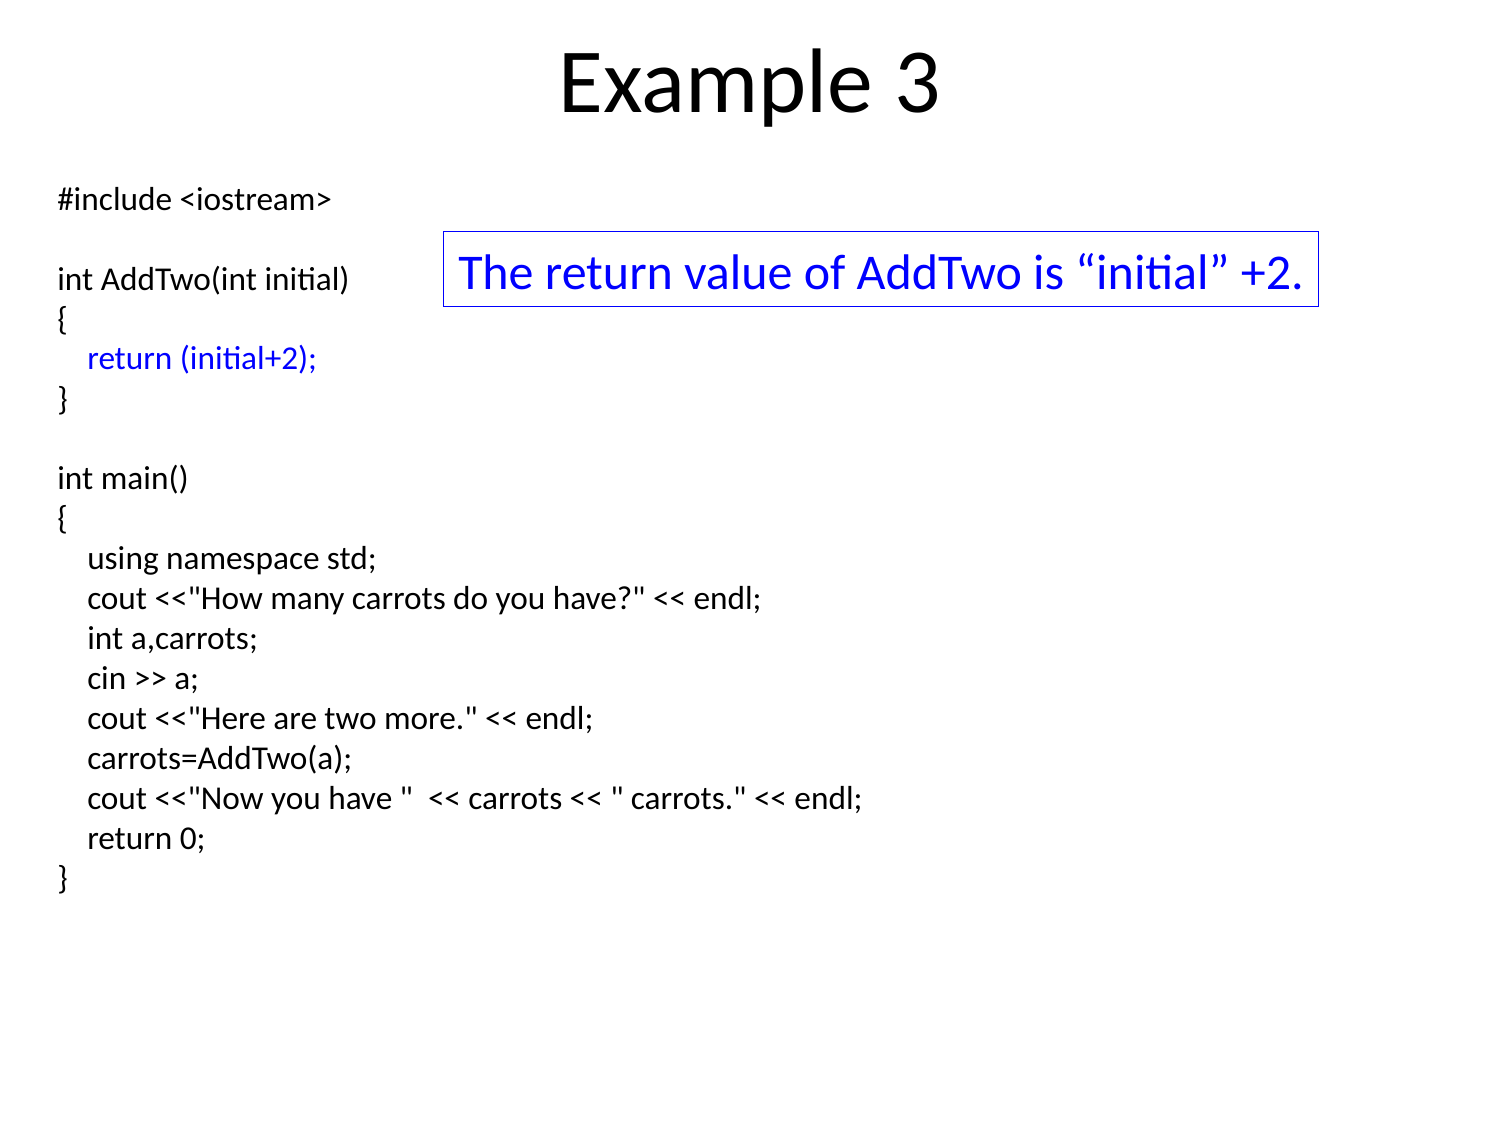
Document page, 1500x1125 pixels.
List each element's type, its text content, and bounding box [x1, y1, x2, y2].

text_box The return value of AddTwo is “initial” +2. [443, 231, 1319, 307]
list #include <iostream> int AddTwo(int initial) { return (initial+2); } int main() { using namespace std; cout <<"How many carrots do you have?" << endl; int a,carrots; cin >> a; cout <<"Here are two more." << endl; carrots=AddTwo(a); cout <<"Now you have " << carrots << " carrots." << endl; return 0; } [42, 169, 1393, 912]
title Example 3 [75, 0, 1425, 170]
